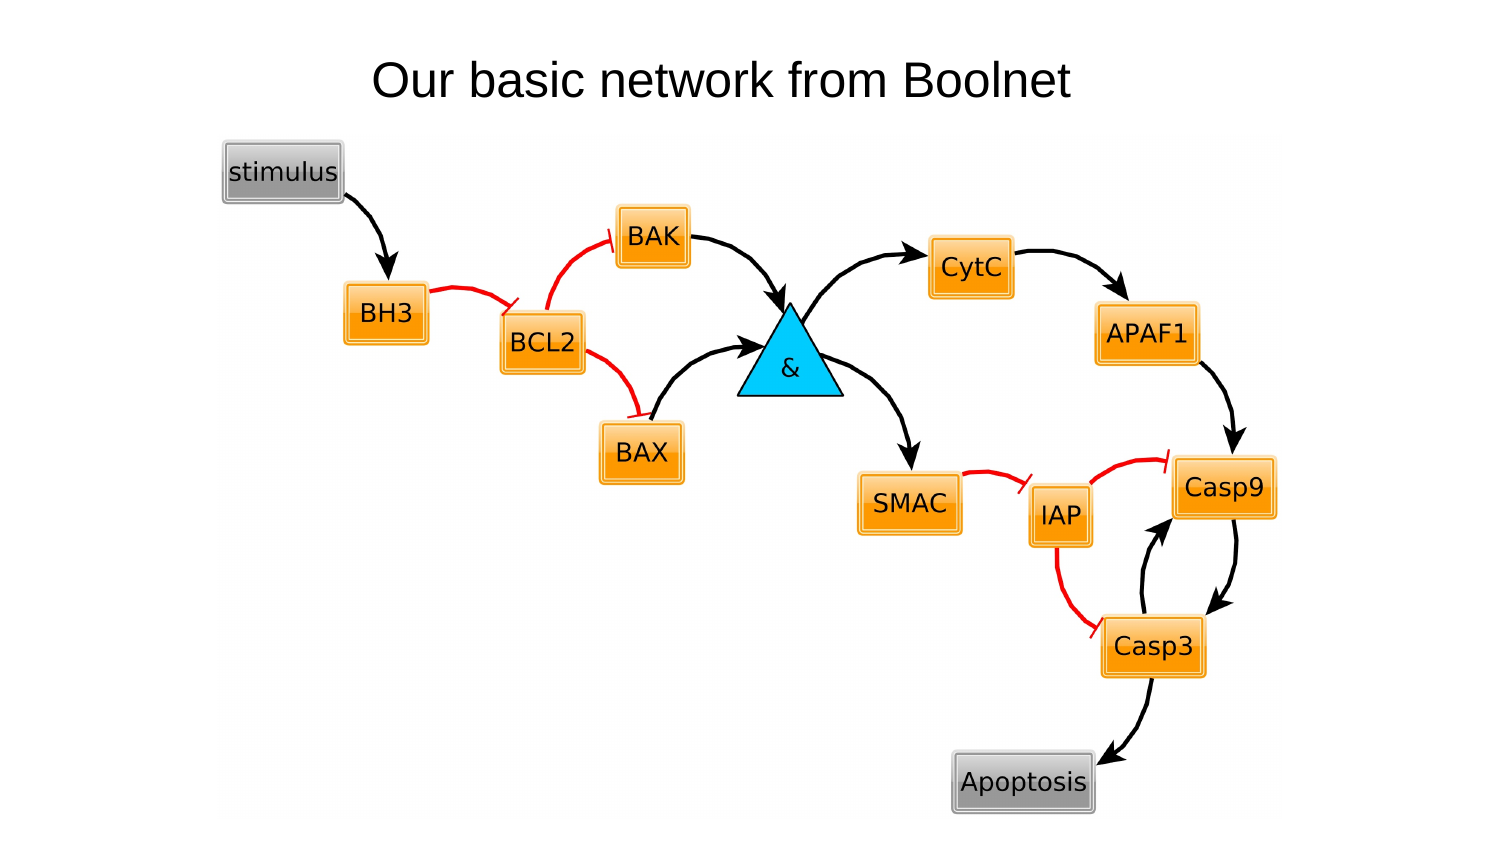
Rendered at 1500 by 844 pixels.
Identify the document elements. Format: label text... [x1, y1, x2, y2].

text_box Our basic network from Boolnet [272, 32, 1171, 72]
picture [217, 167, 1282, 819]
title [51, 72, 1449, 167]
